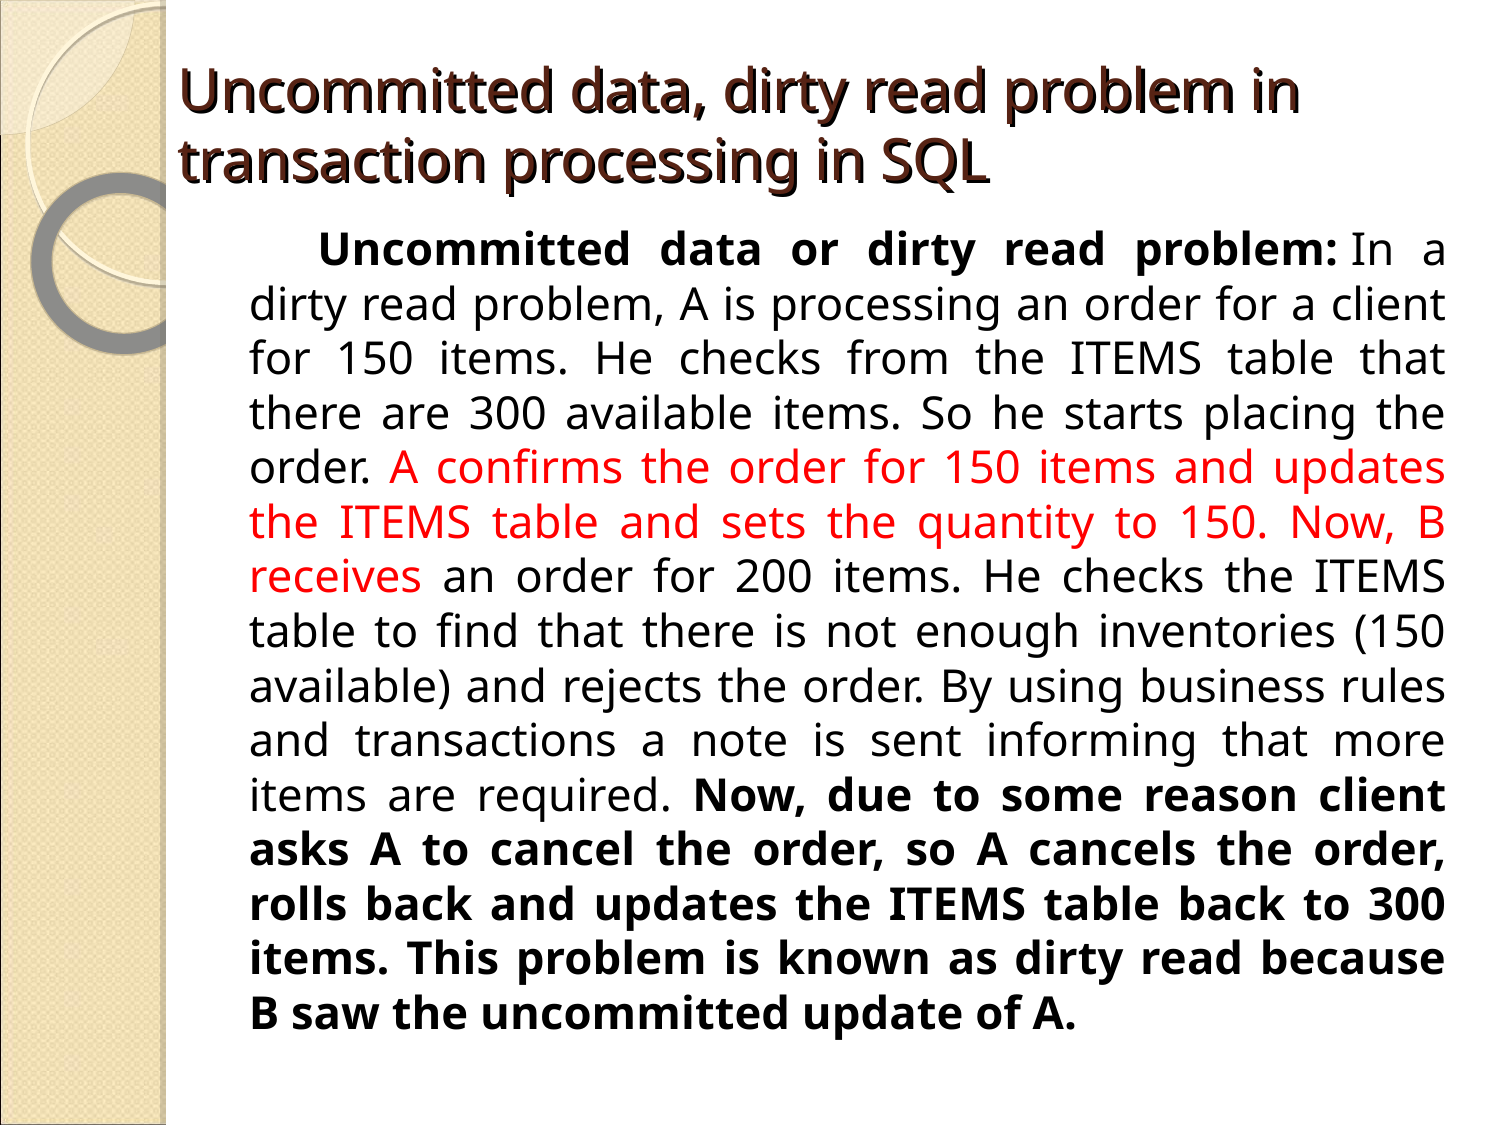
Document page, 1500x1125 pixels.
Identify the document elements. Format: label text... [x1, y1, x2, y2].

list Uncommitted data or dirty read problem: In a dirty read problem, A is processing an order for a client for 150 items. He checks from the ITEMS table that there are 300 available items. So he starts placing the order. A confirms the order for 150 items and updates the ITEMS table and sets the quantity to 150. Now, B receives an order for 200 items. He checks the ITEMS table to find that there is not enough inventories (150 available) and rejects the order. By using business rules and transactions a note is sent informing that more items are required. Now, due to some reason client asks A to cancel the order, so A cancels the order, rolls back and updates the ITEMS table back to 300 items. This problem is known as dirty read because B saw the uncommitted update of A. [125, 212, 1463, 1063]
title Uncommitted data, dirty read problem in transaction processing in SQL [162, 45, 1466, 188]
